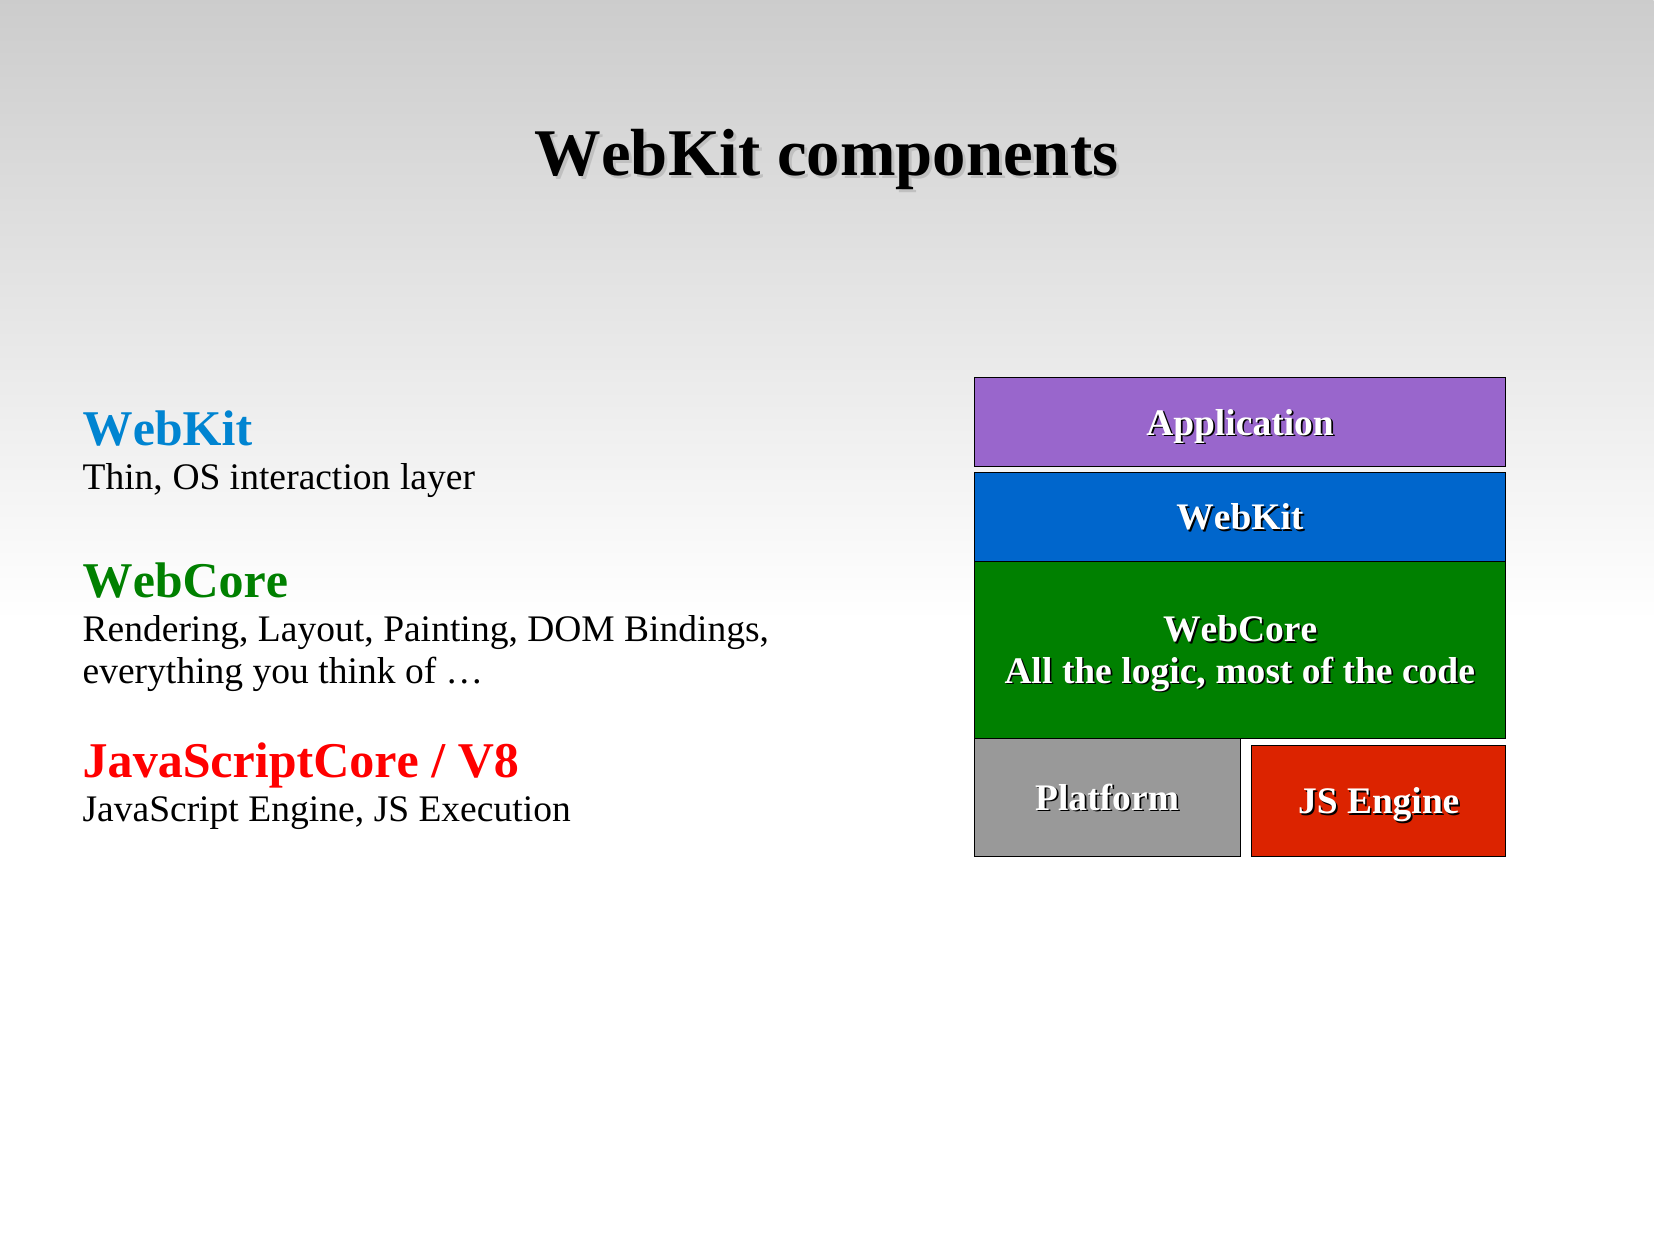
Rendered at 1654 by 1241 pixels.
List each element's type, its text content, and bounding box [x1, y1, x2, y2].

subtitle WebKit Thin, OS interaction layer WebCore Rendering, Layout, Painting, DOM Bindings, everything you think of … JavaScriptCore / V8 JavaScript Engine, JS Execution [82, 290, 916, 1109]
text_box WebKit [974, 472, 1506, 561]
text_box Application [974, 377, 1506, 467]
title WebKit components [82, 56, 1571, 250]
text_box WebCore All the logic, most of the code [974, 561, 1506, 739]
text_box JS Engine [1251, 745, 1506, 857]
text_box Platform [974, 738, 1241, 857]
